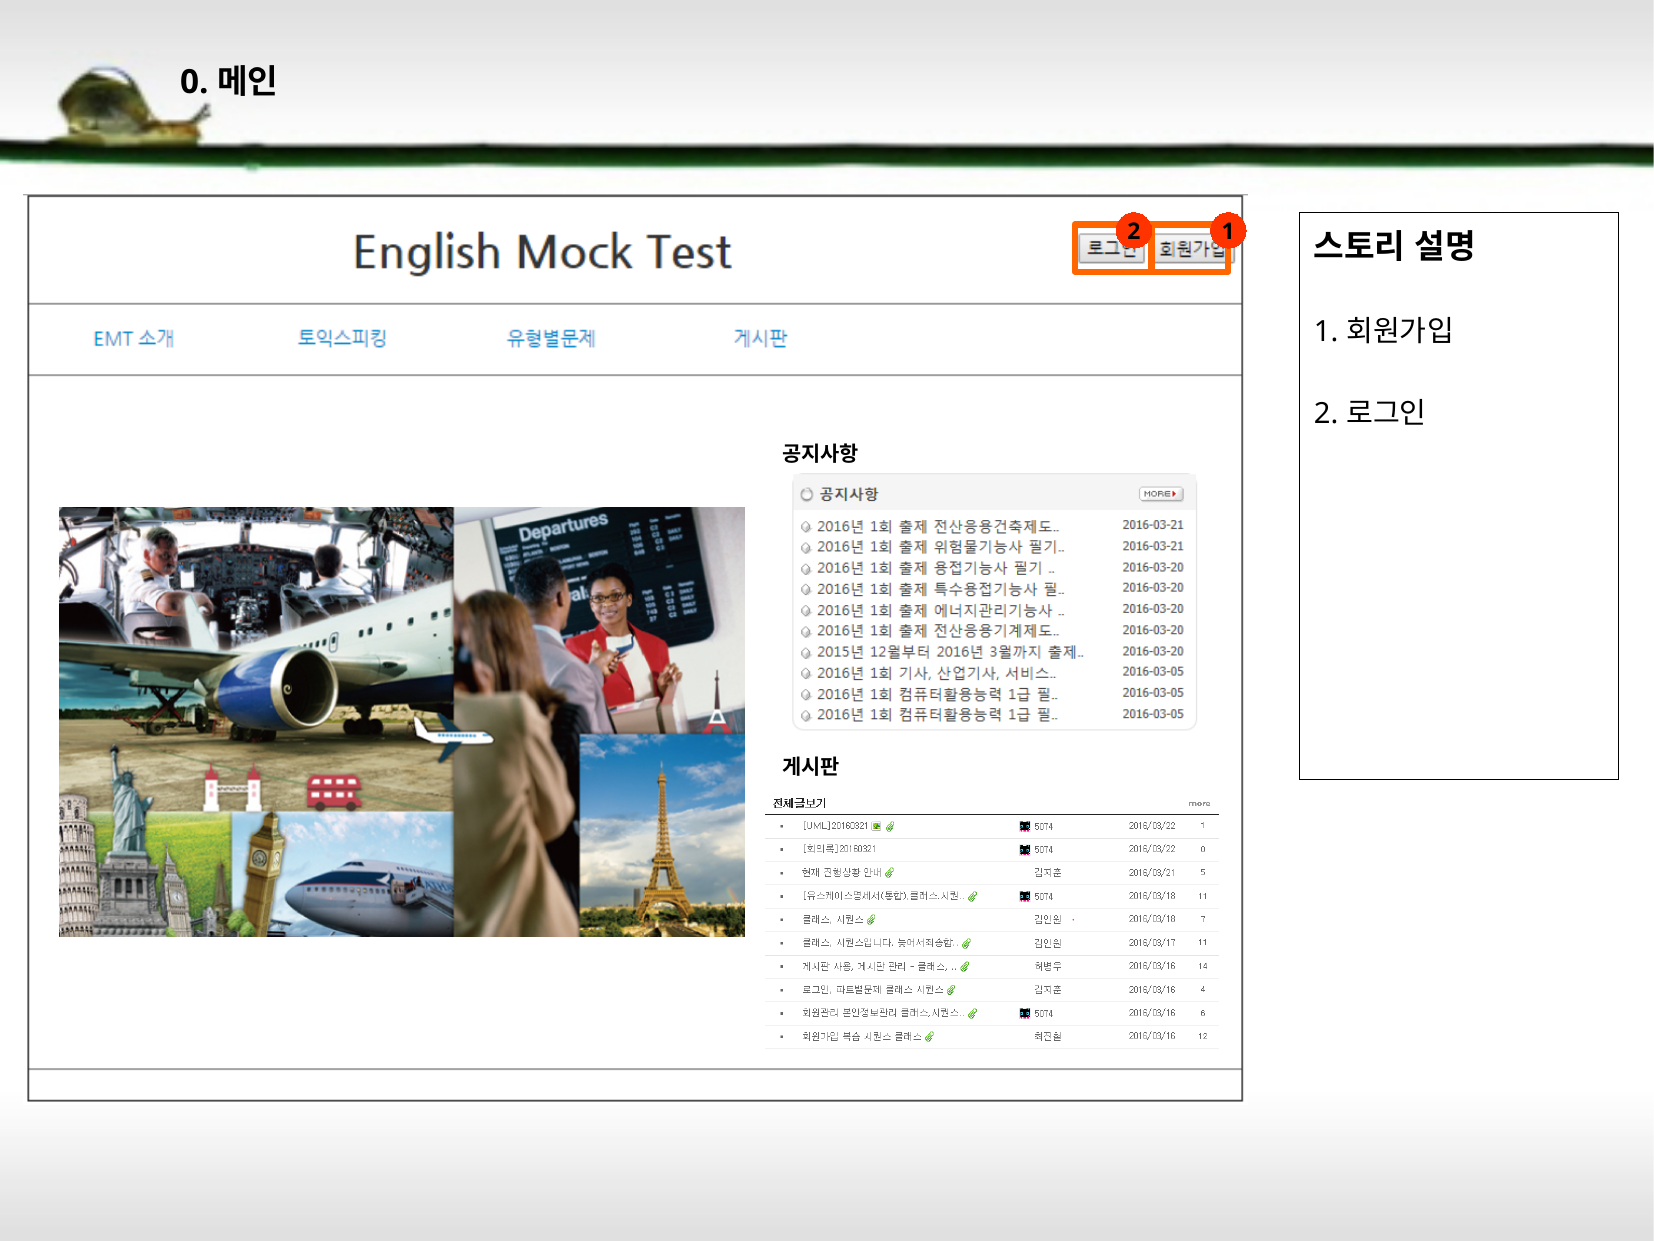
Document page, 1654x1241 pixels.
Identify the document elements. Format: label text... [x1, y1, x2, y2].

picture [0, 0, 1654, 1241]
text_box 스토리 설명 1. 회원가입 2. 로그인 [1299, 212, 1619, 780]
text_box 2 [1116, 212, 1152, 249]
text_box 1 [1210, 212, 1247, 249]
text_box 0. 메인 [165, 47, 426, 101]
text_box 공지사항 [767, 430, 1028, 479]
text_box 게시판 [767, 743, 1028, 792]
